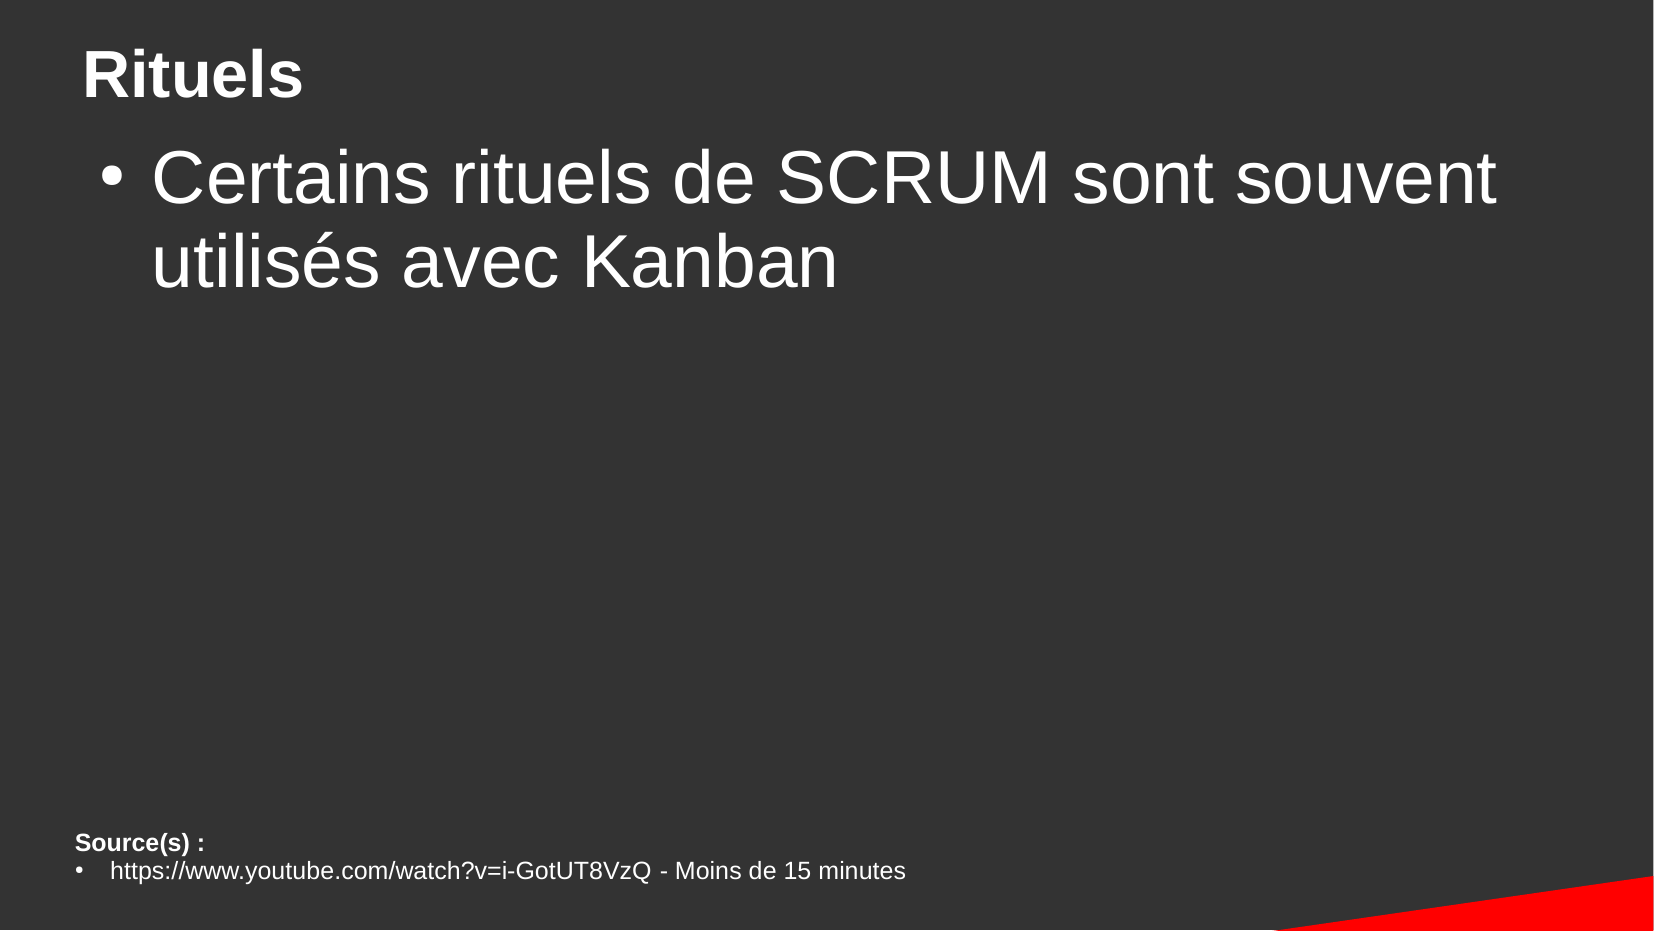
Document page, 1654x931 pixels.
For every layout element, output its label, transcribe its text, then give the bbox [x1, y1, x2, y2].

text_box [1272, 875, 1654, 931]
list Certains rituels de SCRUM sont souvent utilisés avec Kanban [80, 135, 1620, 777]
title Rituels [82, 37, 1571, 122]
text_box Source(s) : https://www.youtube.com/watch?v=i-GotUT8VzQ - Moins de 15 minutes [60, 821, 1546, 921]
